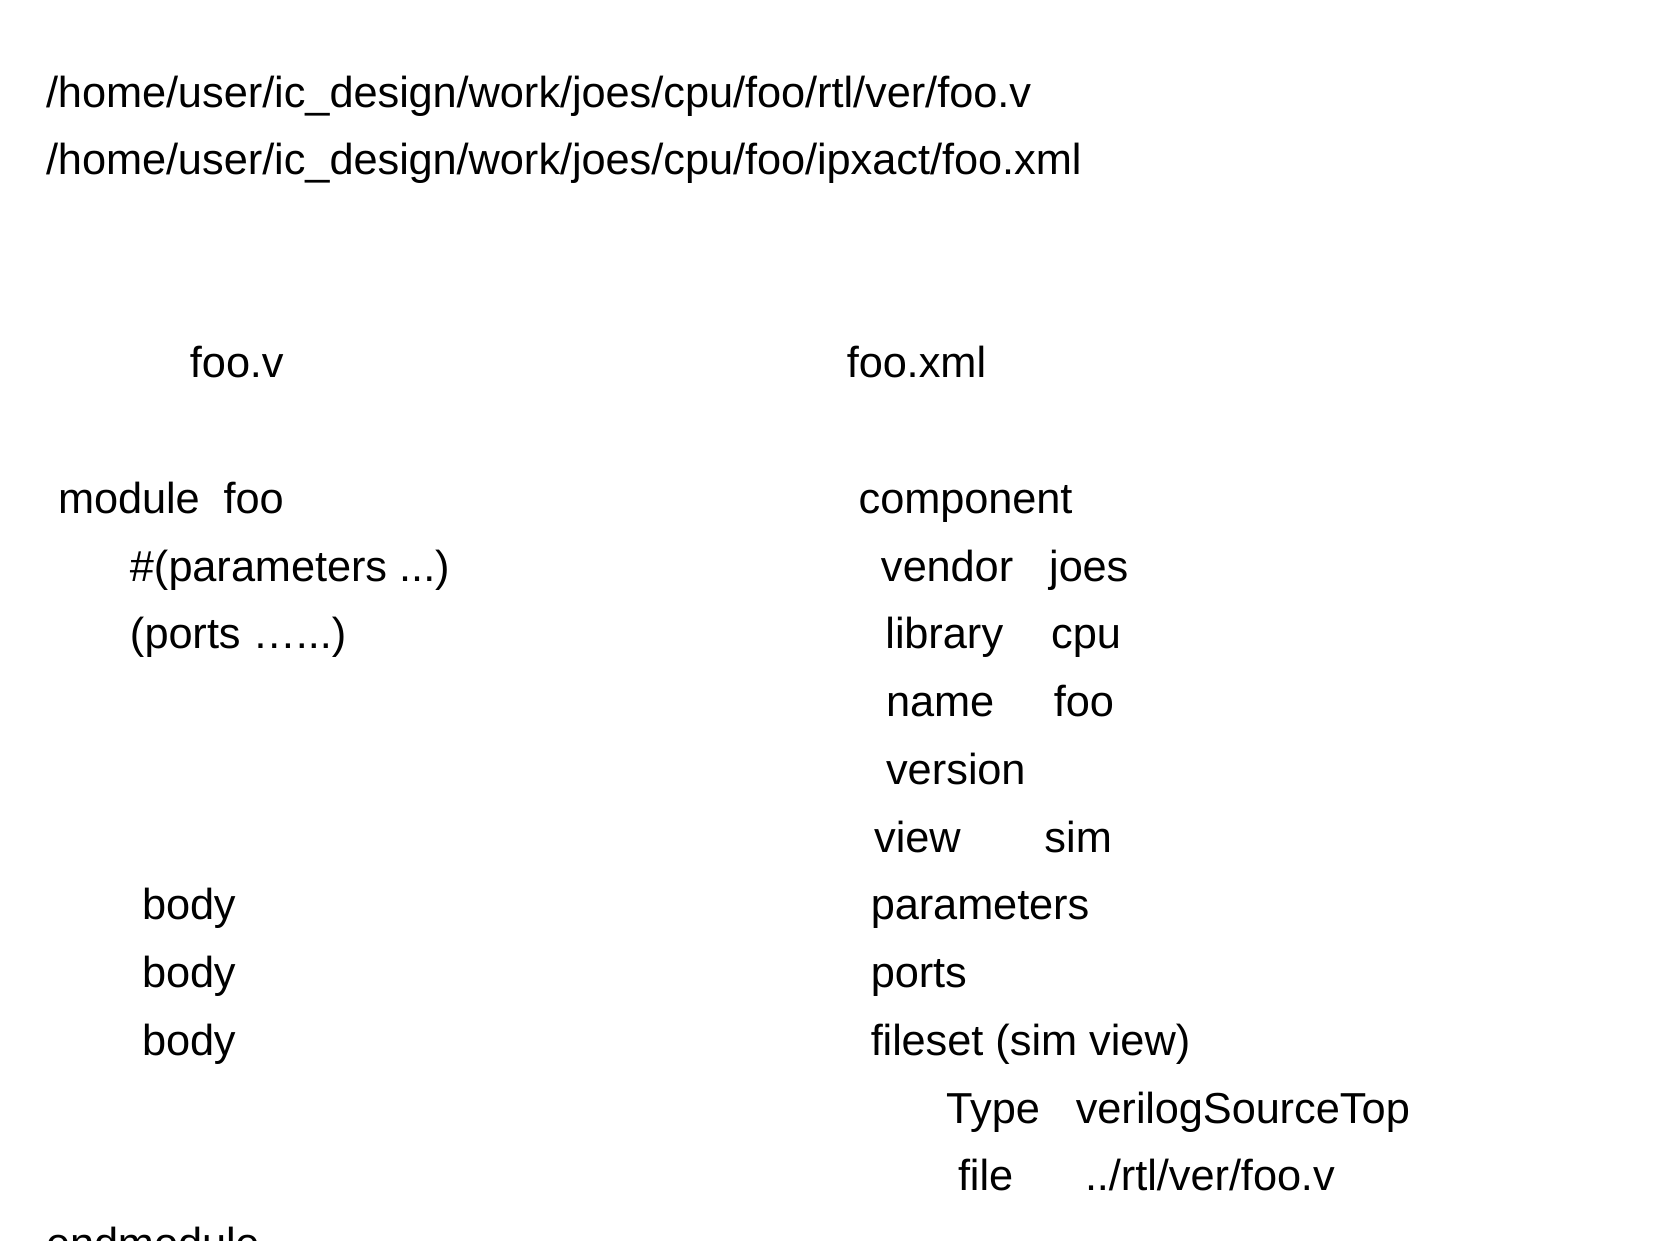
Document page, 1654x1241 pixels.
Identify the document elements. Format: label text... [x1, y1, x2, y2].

list /home/user/ic_design/work/joes/cpu/foo/rtl/ver/foo.v /home/user/ic_design/work/joes/cpu/foo/ipxact/foo.xml foo.v foo.xml module foo component #(parameters ...) vendor joes (ports …...) library cpu name foo version view sim body parameters body ports body fileset (sim view) Type verilogSourceTop file ../rtl/ver/foo.v endmodule [0, 0, 1651, 1241]
